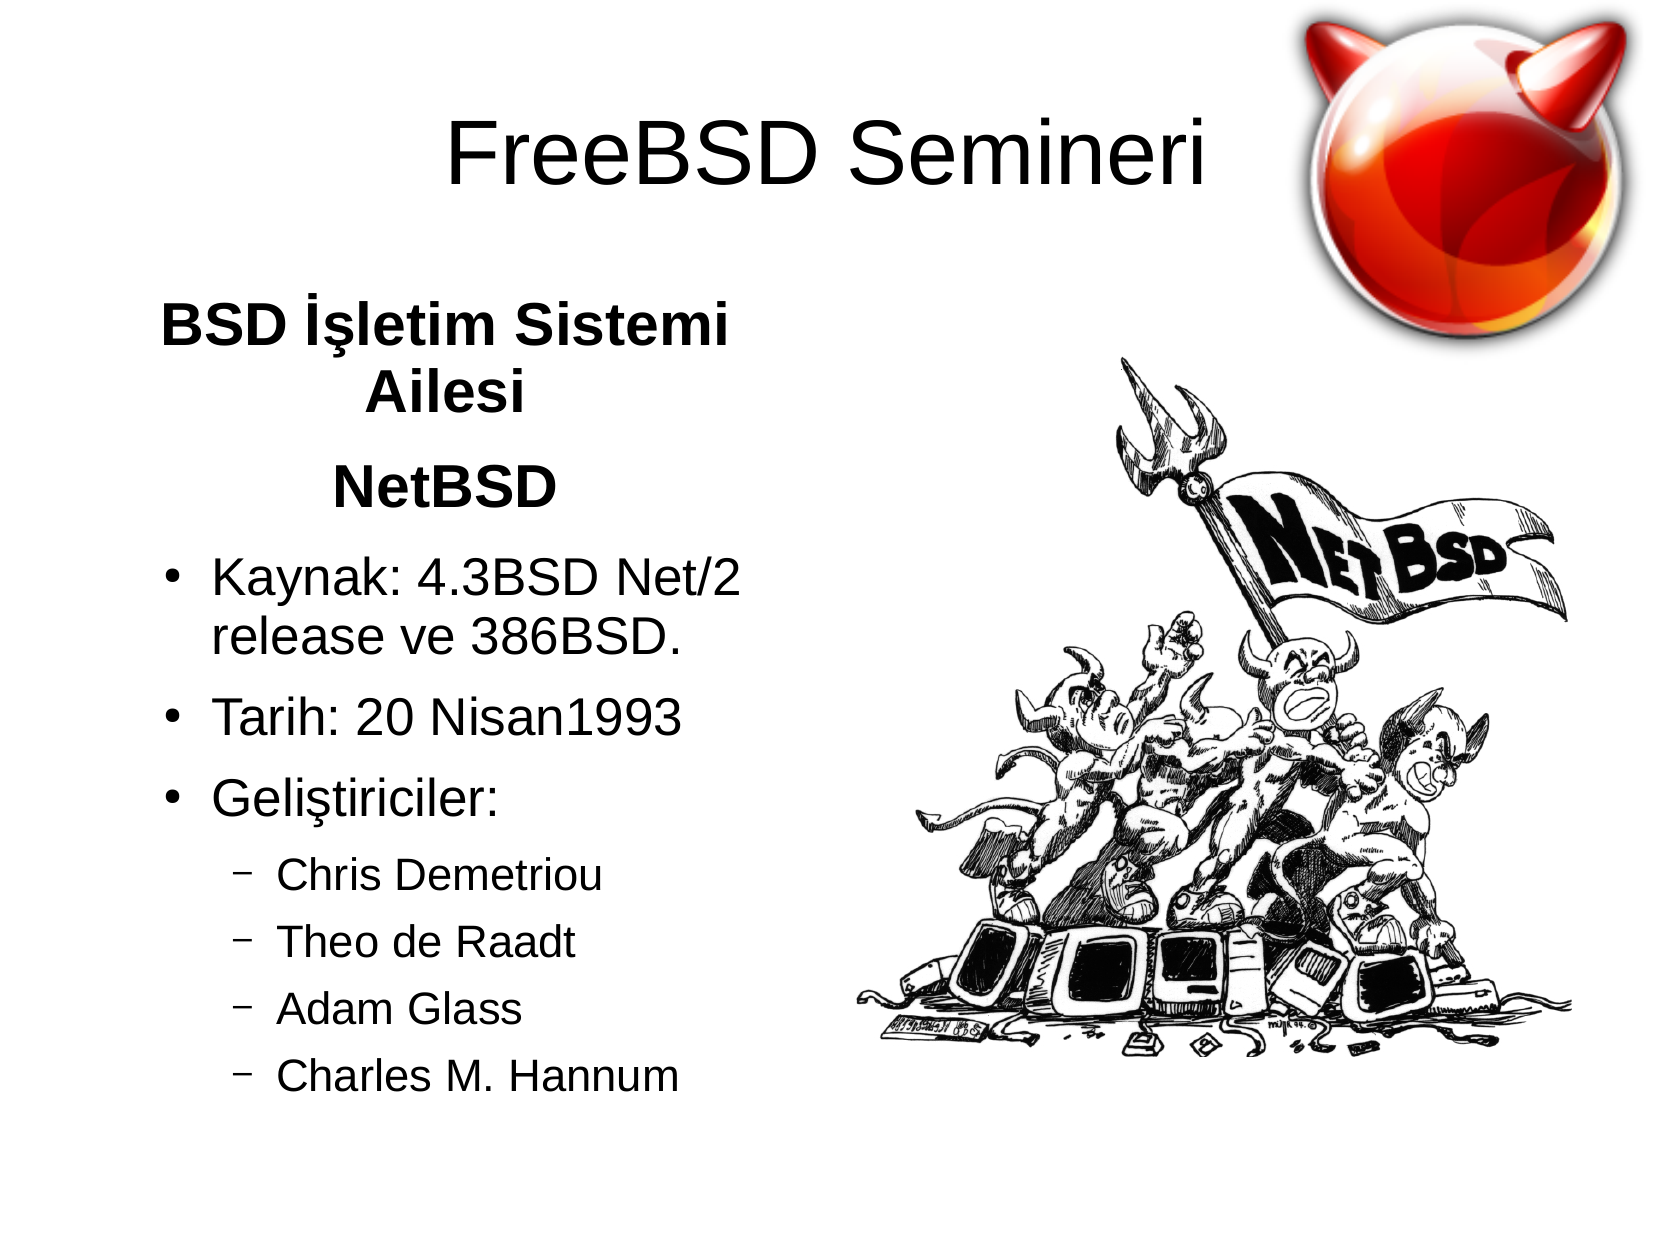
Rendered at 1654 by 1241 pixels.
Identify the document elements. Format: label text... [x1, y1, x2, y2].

picture [845, 0, 1654, 1057]
title FreeBSD Semineri [82, 49, 1282, 257]
list BSD İşletim Sistemi Ailesi NetBSD Kaynak: 4.3BSD Net/2 release ve 386BSD. Tarih: 20 Nisan1993 Geliştiriciler: Chris Demetriou Theo de Raadt Adam Glass Charles M. Hannum [82, 290, 809, 1109]
